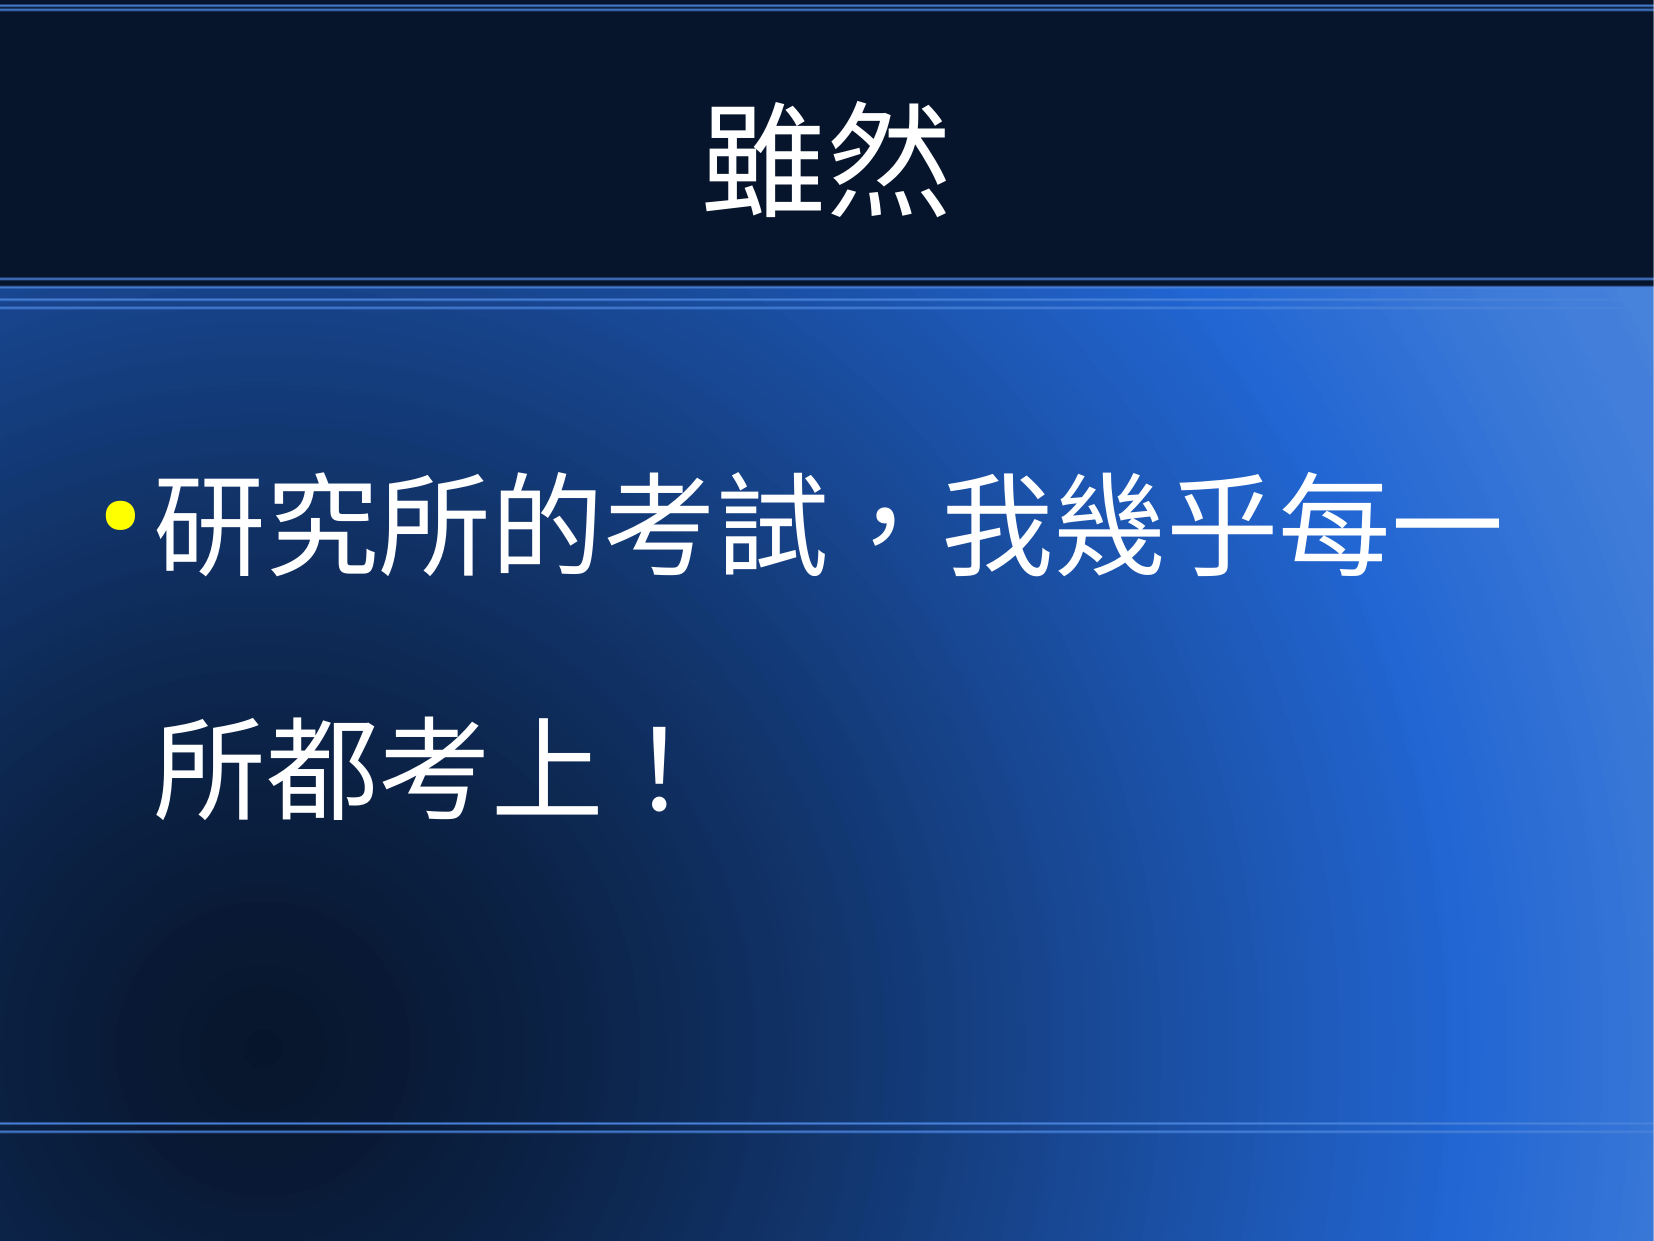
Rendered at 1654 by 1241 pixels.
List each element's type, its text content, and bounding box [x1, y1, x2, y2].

list 研究所的考試，我幾乎每一所都考上！ [82, 355, 1571, 1241]
picture [0, 0, 1654, 1241]
title 雖然 [82, 49, 1571, 257]
